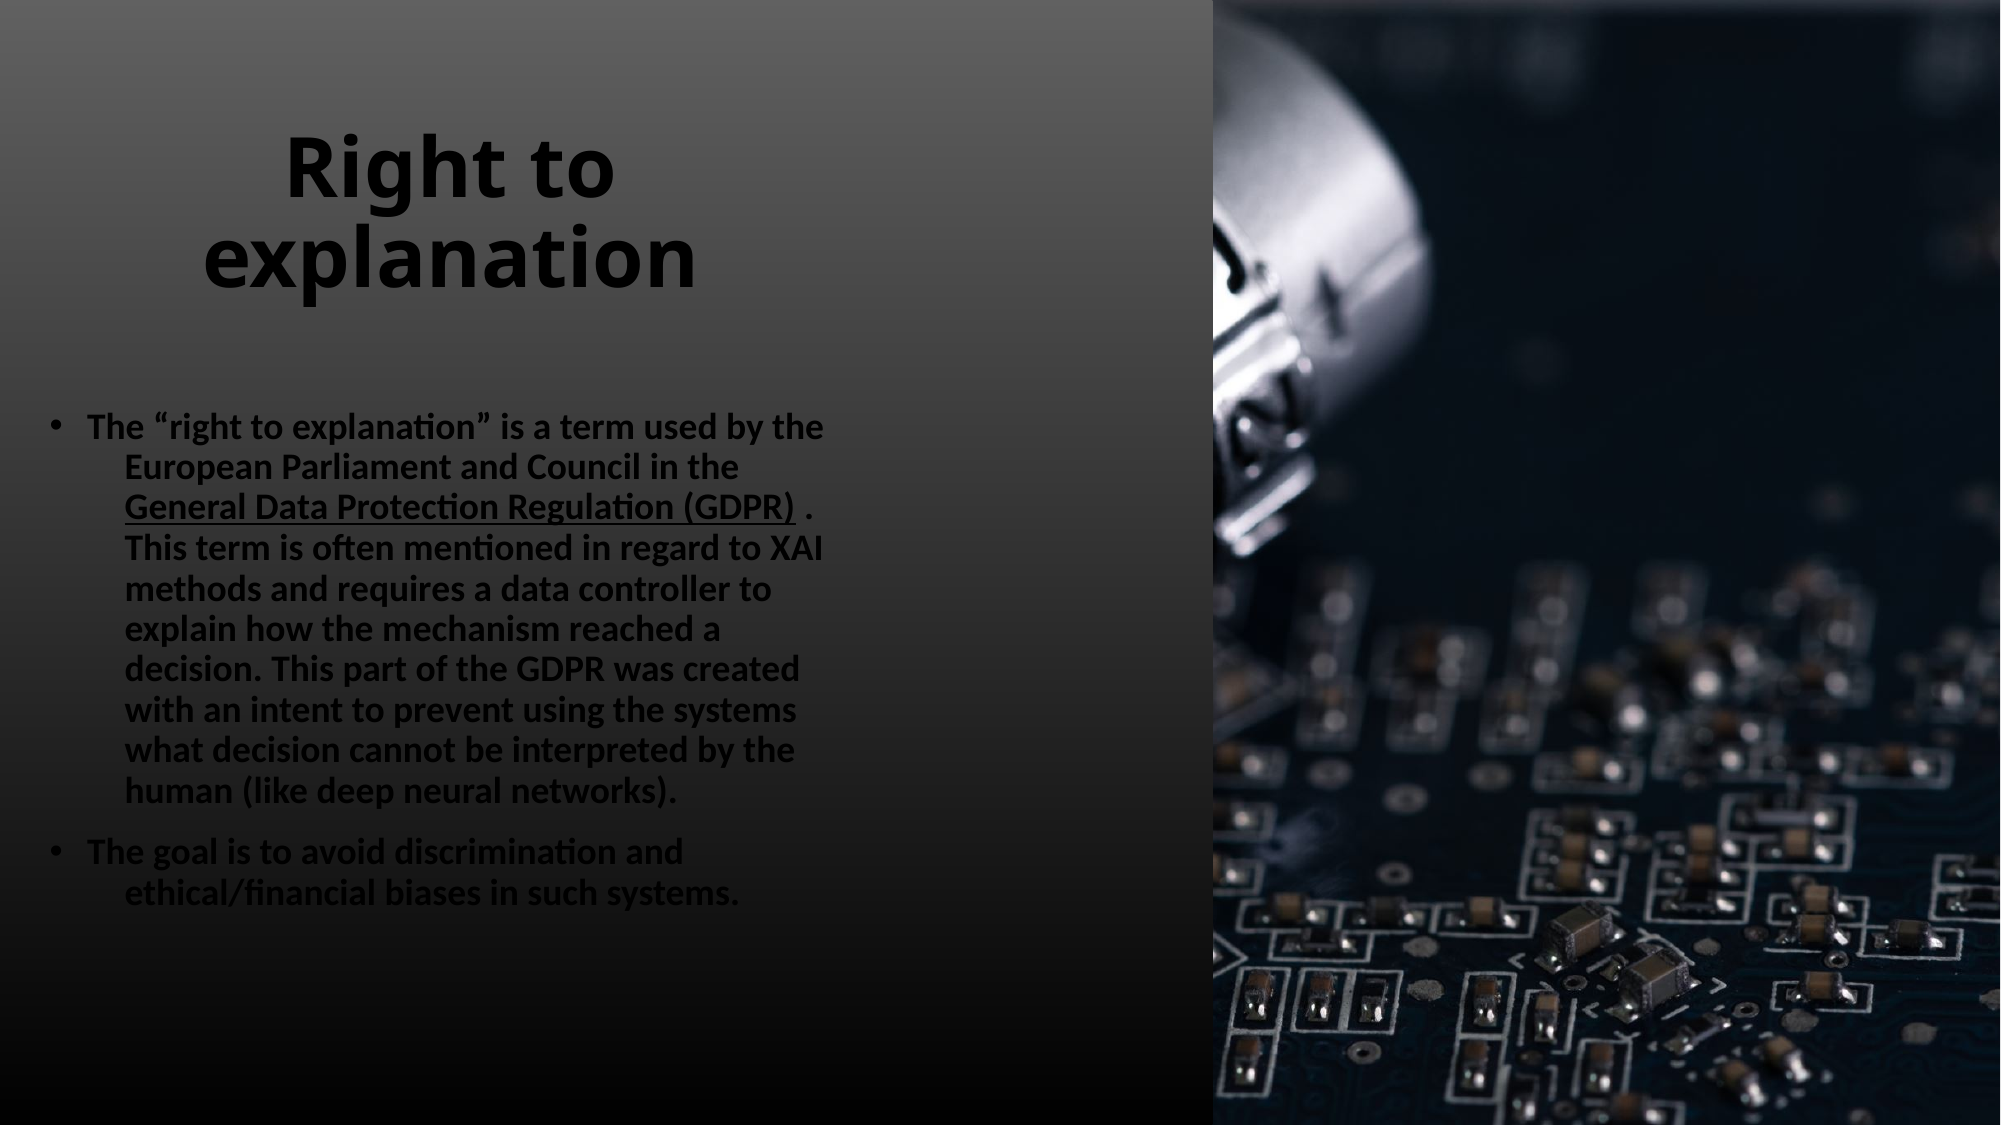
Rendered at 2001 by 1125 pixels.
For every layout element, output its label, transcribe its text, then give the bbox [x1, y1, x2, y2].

text_box [0, 0, 1212, 1125]
title Right to explanation [137, 59, 765, 372]
picture [1212, 0, 2000, 1125]
list The “right to explanation” is a term used by the European Parliament and Council in the General Data Protection Regulation (GDPR) . This term is often mentioned in regard to XAI methods and requires a data controller to explain how the mechanism reached a decision. This part of the GDPR was created with an intent to prevent using the systems what decision cannot be interpreted by the human (like deep neural networks). The goal is to avoid discrimination and ethical/financial biases in such systems. [34, 399, 880, 1014]
